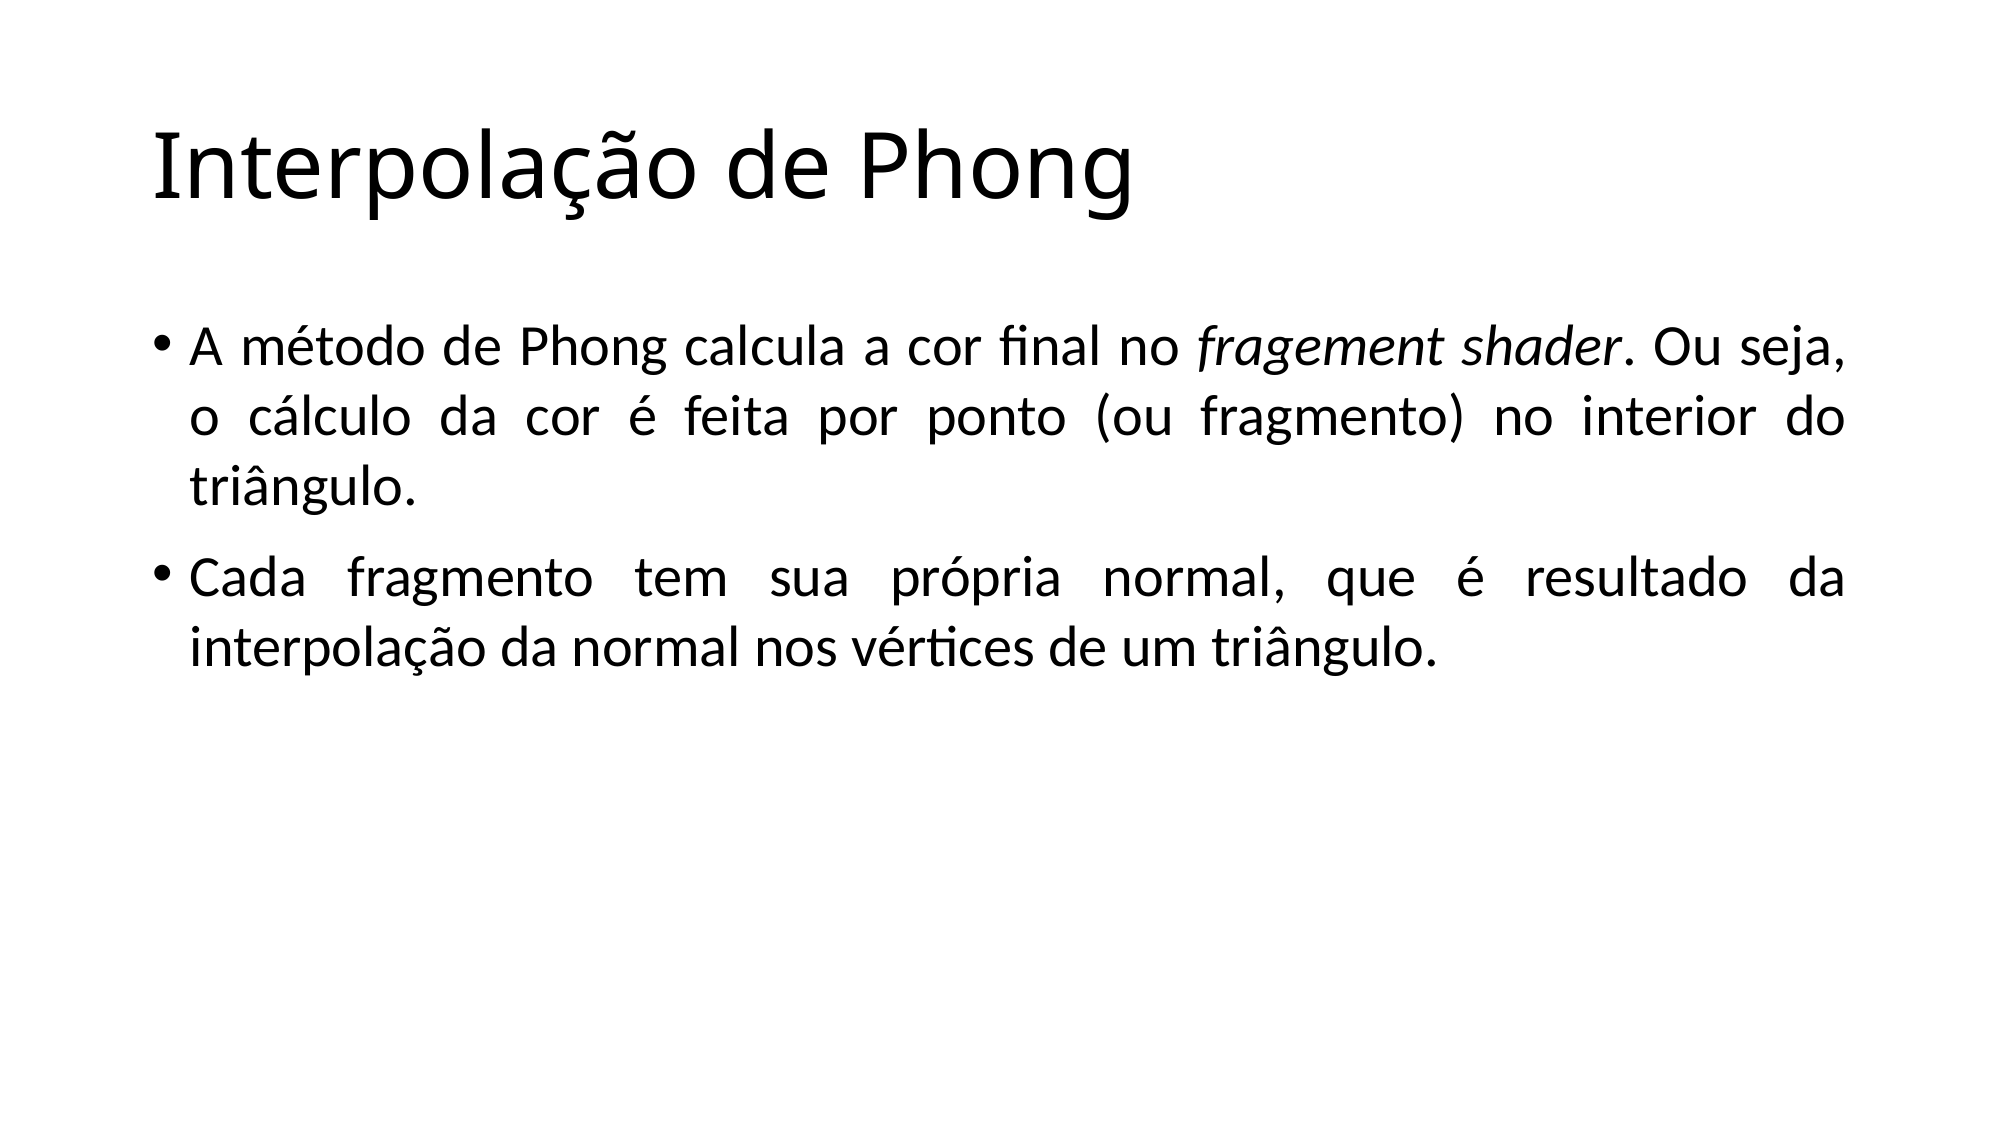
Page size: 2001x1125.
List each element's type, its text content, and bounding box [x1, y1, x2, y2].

list A método de Phong calcula a cor final no fragement shader. Ou seja, o cálculo da cor é feita por ponto (ou fragmento) no interior do triângulo. Cada fragmento tem sua própria normal, que é resultado da interpolação da normal nos vértices de um triângulo. [137, 299, 1863, 1014]
title Interpolação de Phong [137, 59, 1863, 278]
